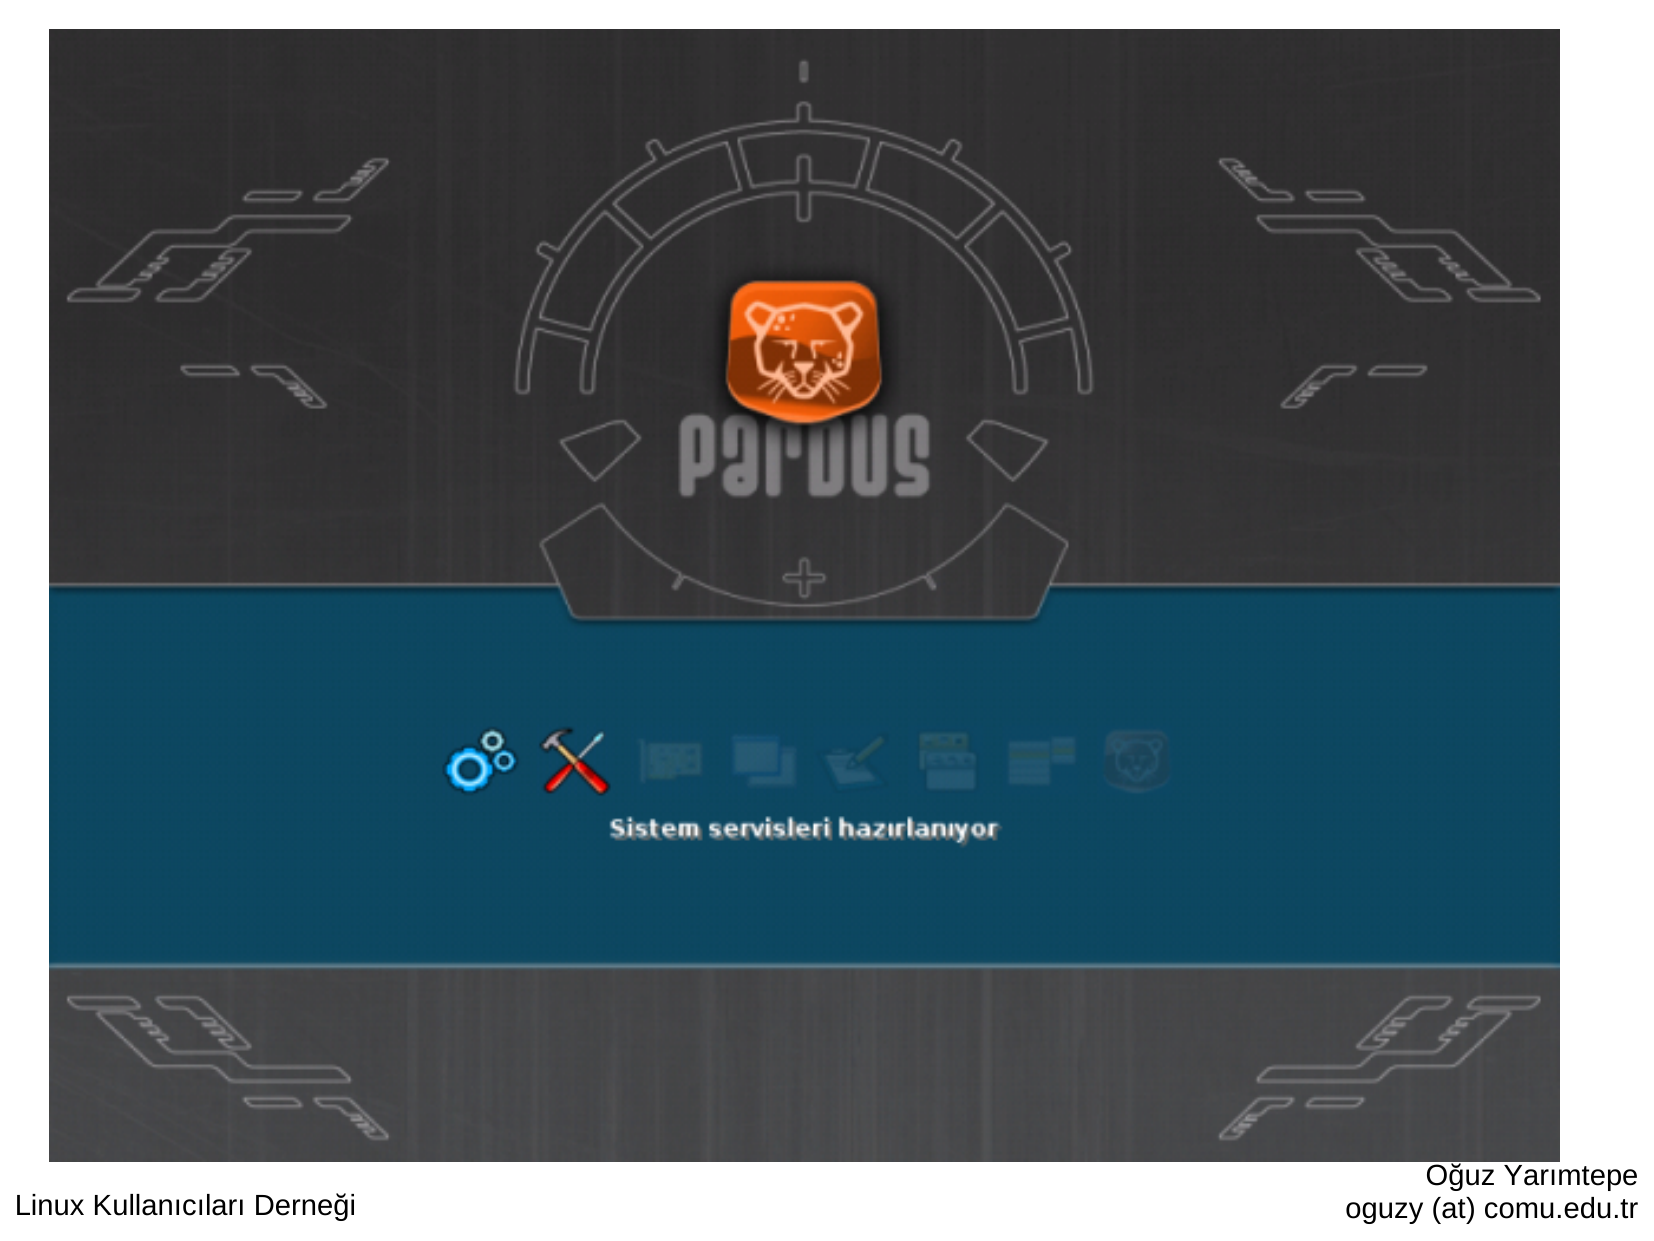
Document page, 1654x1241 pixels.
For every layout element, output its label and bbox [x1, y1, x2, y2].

picture [49, 29, 1560, 1162]
